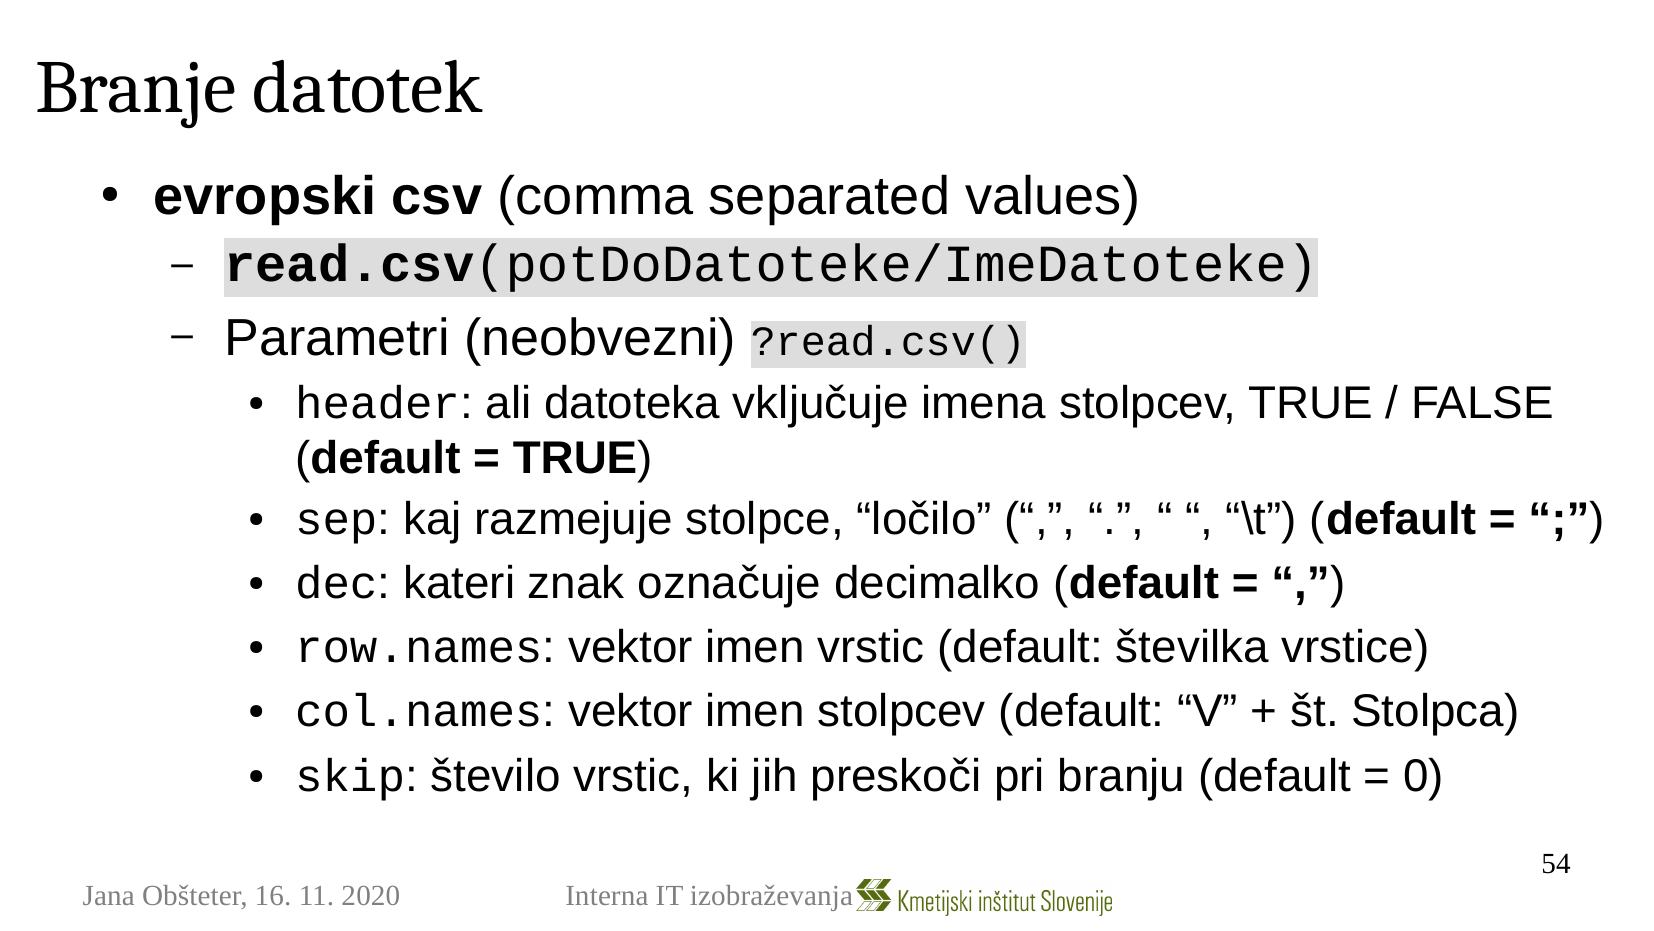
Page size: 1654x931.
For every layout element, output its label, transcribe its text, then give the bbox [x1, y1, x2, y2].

list evropski csv (comma separated values) read.csv(potDoDatoteke/ImeDatoteke) Parametri (neobvezni) ?read.csv() header: ali datoteka vključuje imena stolpcev, TRUE / FALSE (default = TRUE) sep: kaj razmejuje stolpce, “ločilo” (“,”, “.”, “ “, “\t”) (default = “;”) dec: kateri znak označuje decimalko (default = “,”) row.names: vektor imen vrstic (default: številka vrstice) col.names: vektor imen stolpcev (default: “V” + št. Stolpca) skip: število vrstic, ki jih preskoči pri branju (default = 0) [82, 165, 1630, 839]
picture [856, 879, 1112, 916]
title Branje datotek [35, 21, 1524, 154]
